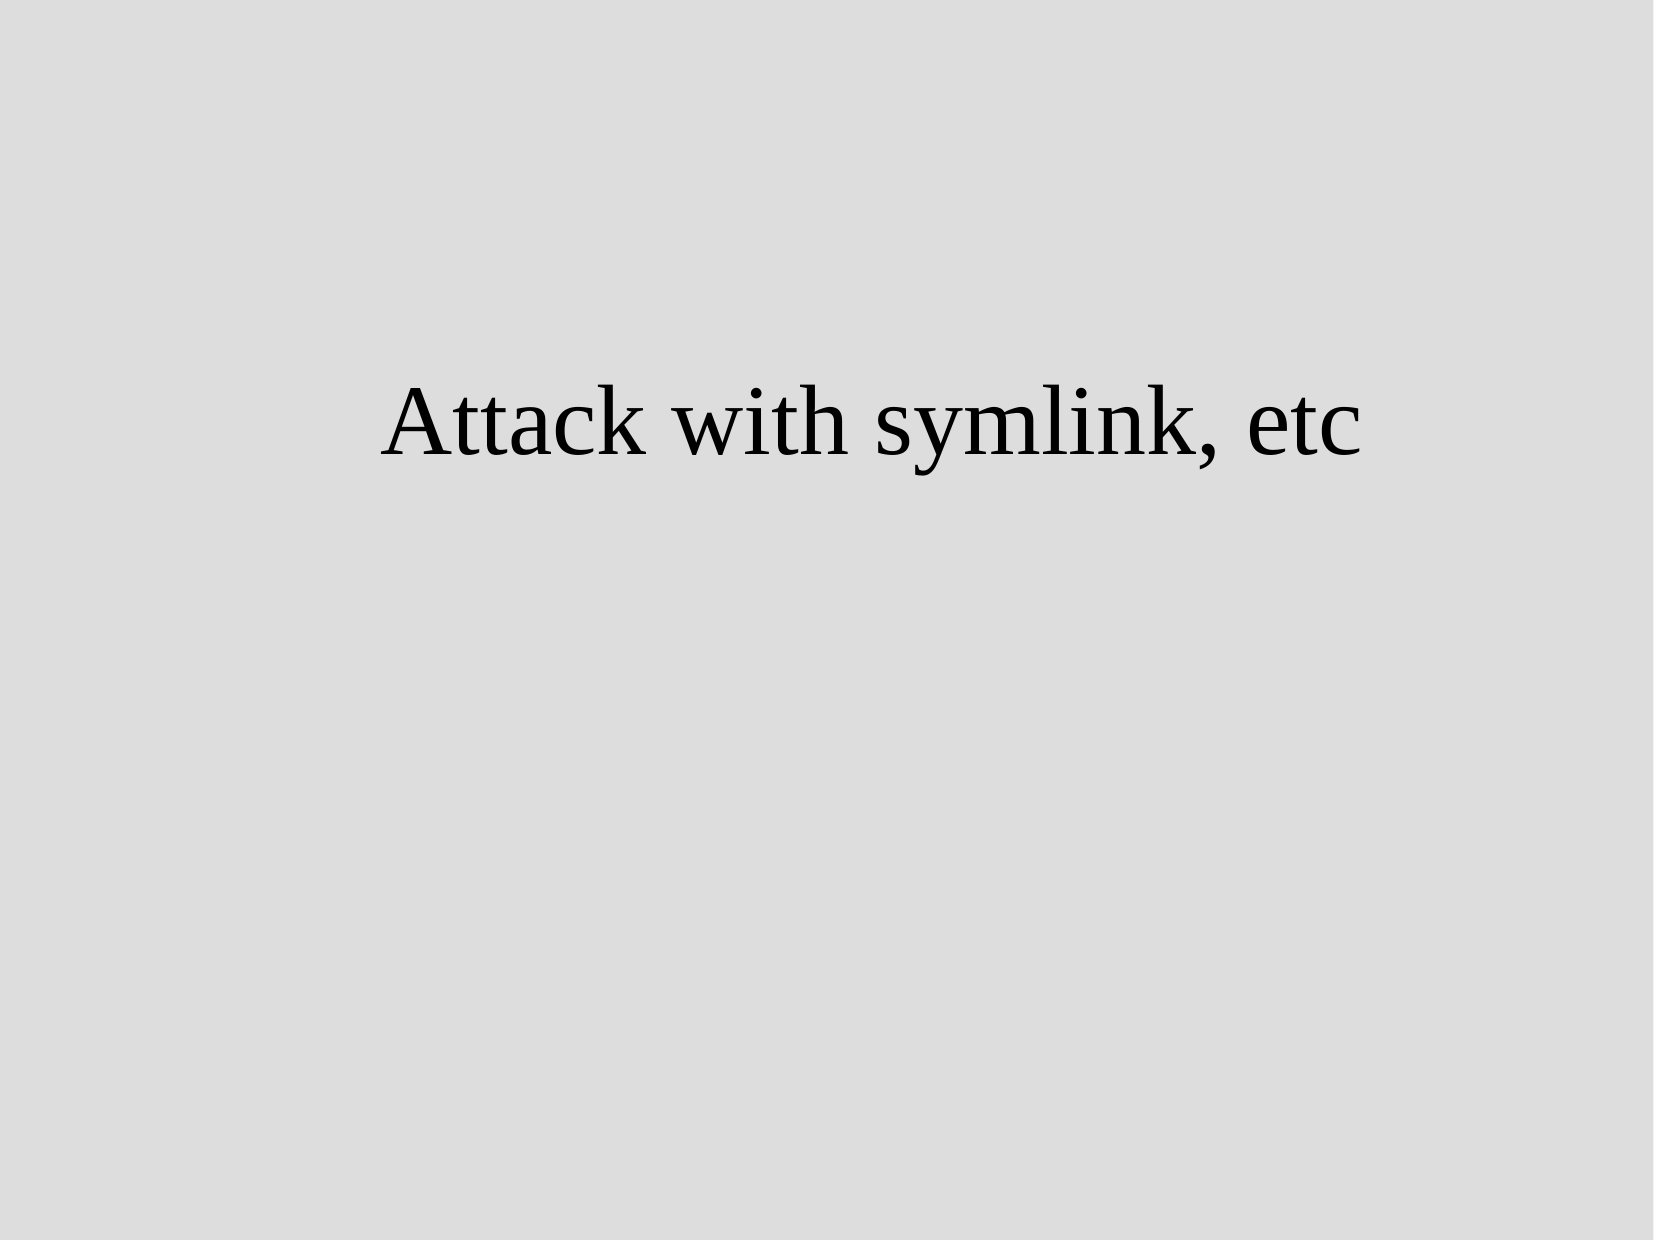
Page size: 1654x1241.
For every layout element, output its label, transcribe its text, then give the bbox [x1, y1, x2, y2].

subtitle [82, 49, 1571, 1010]
text_box Attack with symlink, etc [271, 357, 1473, 484]
